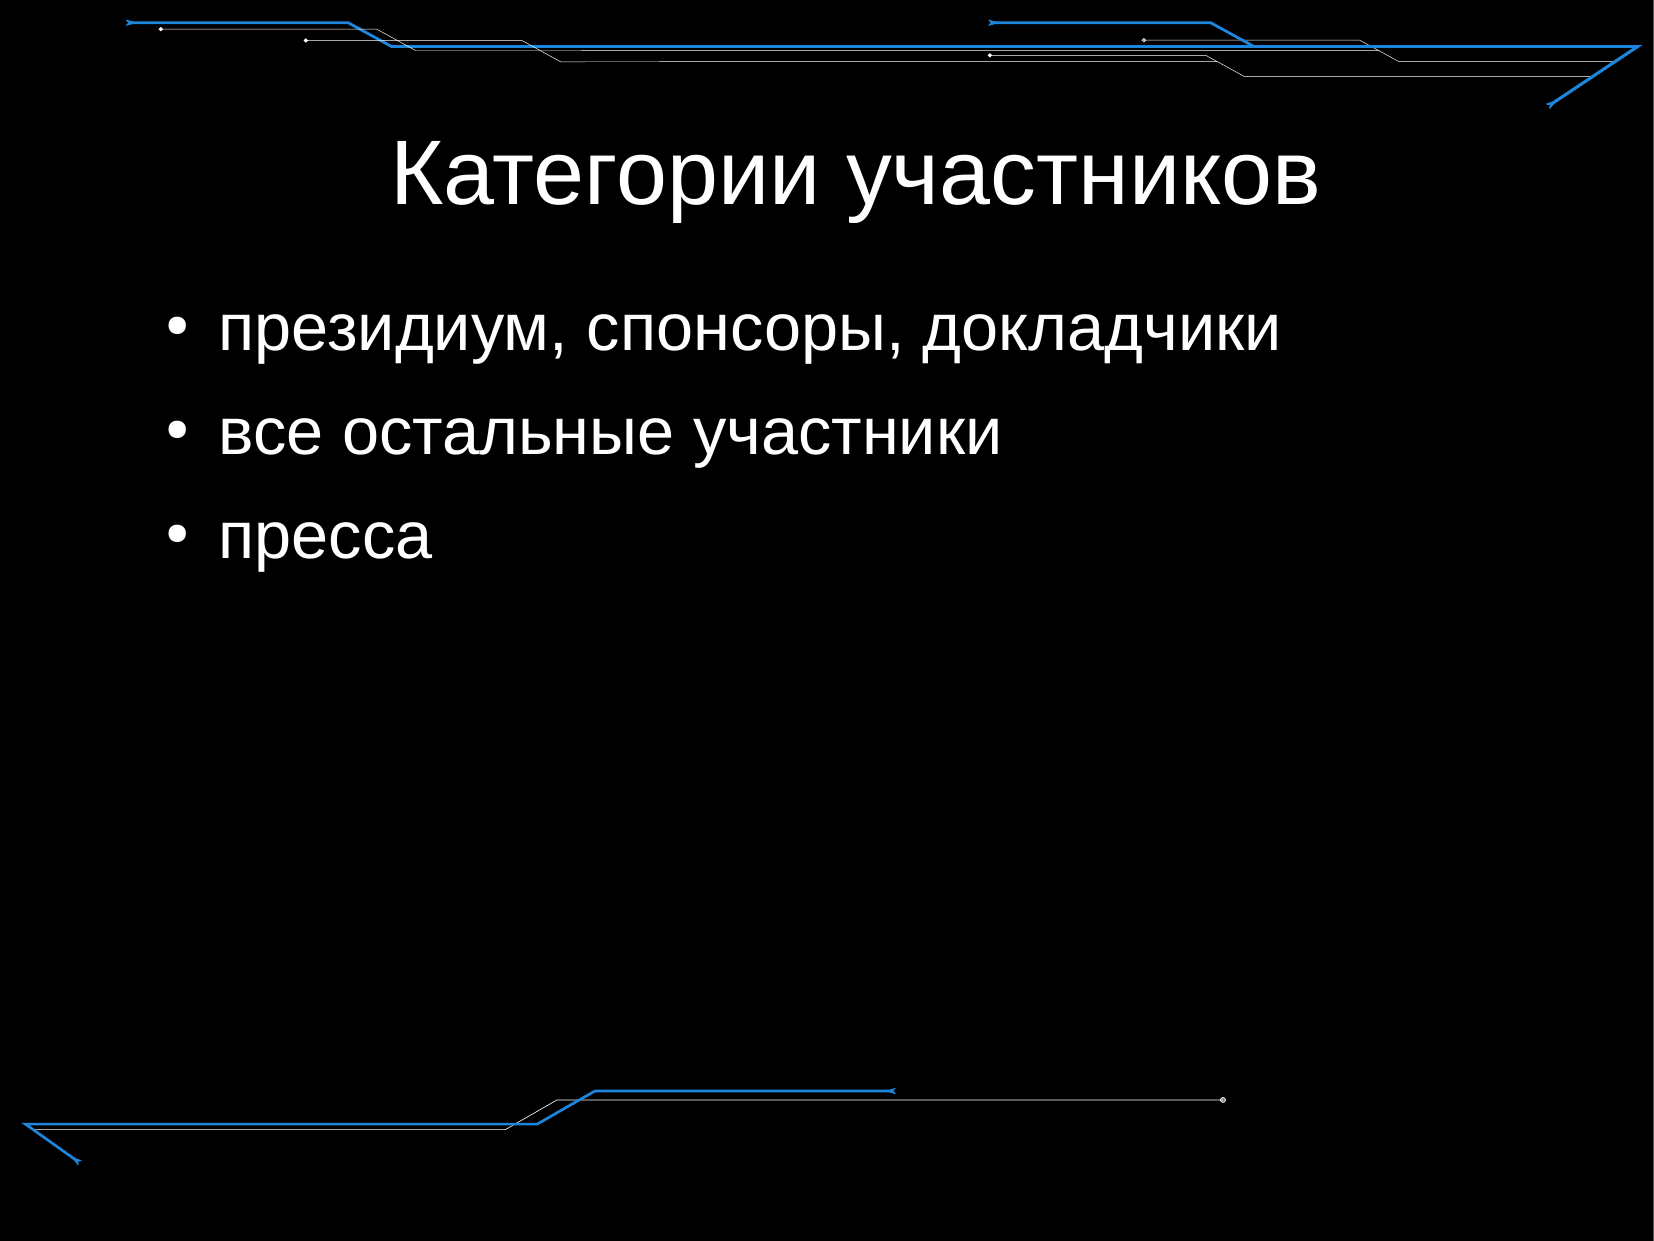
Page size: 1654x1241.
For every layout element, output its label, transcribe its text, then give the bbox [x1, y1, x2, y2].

list президиум, спонсоры, докладчики все остальные участники пресса [147, 289, 1565, 1010]
title Категории участников [147, 70, 1565, 276]
